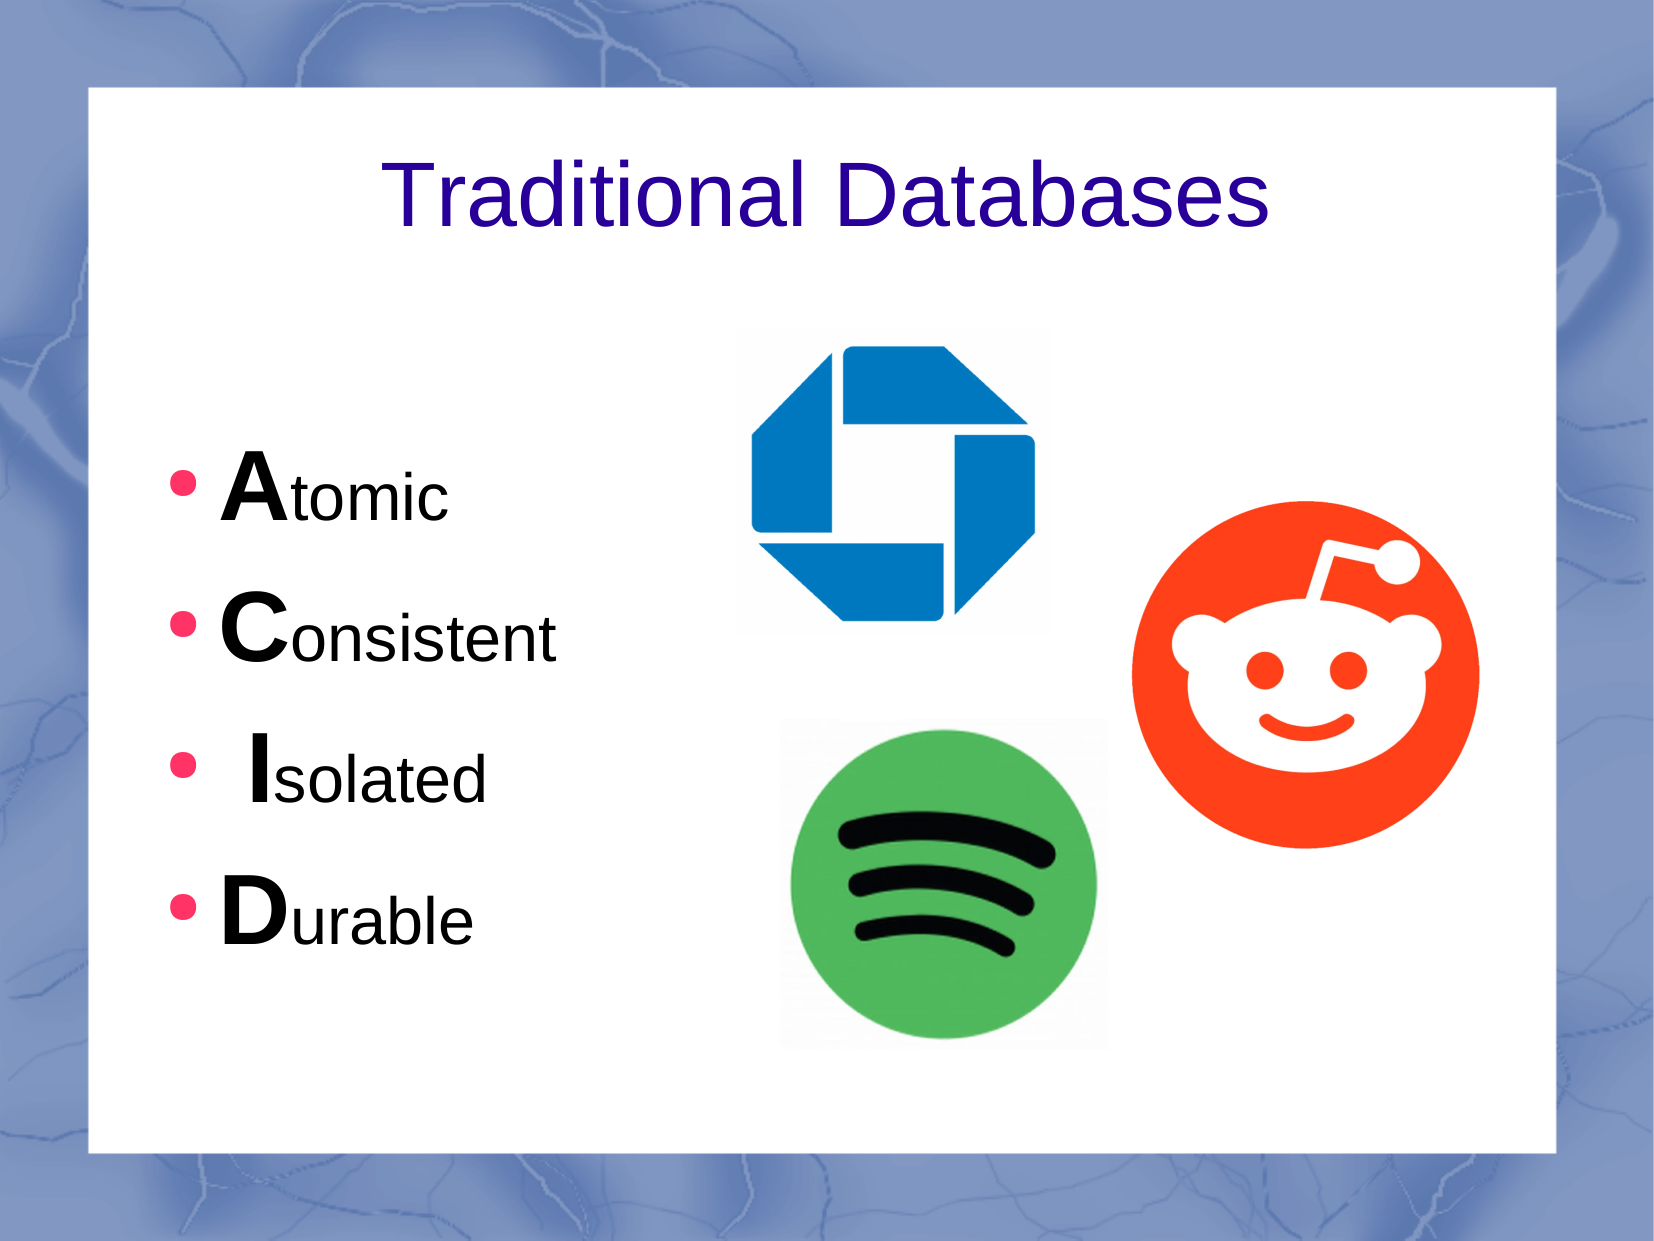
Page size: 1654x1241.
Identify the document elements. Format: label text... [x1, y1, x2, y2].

picture [0, 0, 1654, 1241]
list Atomic Consistent Isolated Durable [147, 325, 1506, 1010]
title Traditional Databases [118, 90, 1536, 298]
